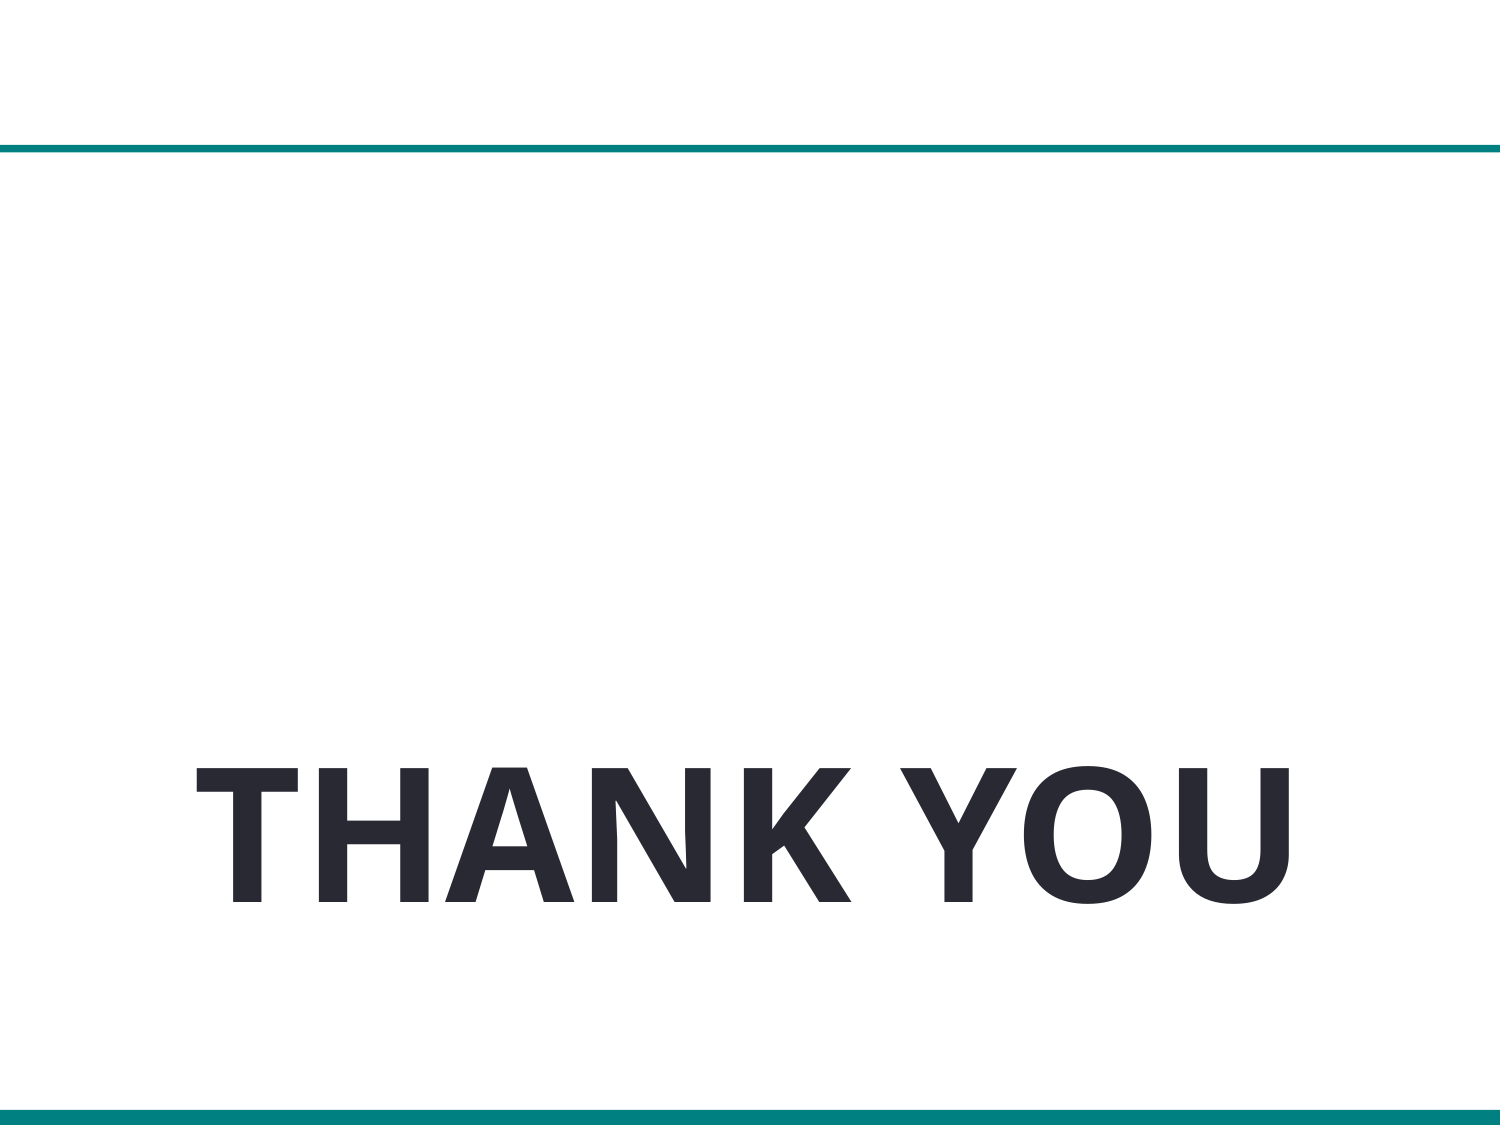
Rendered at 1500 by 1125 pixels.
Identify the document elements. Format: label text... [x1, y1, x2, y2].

text_box THANK YOU [179, 707, 1321, 948]
